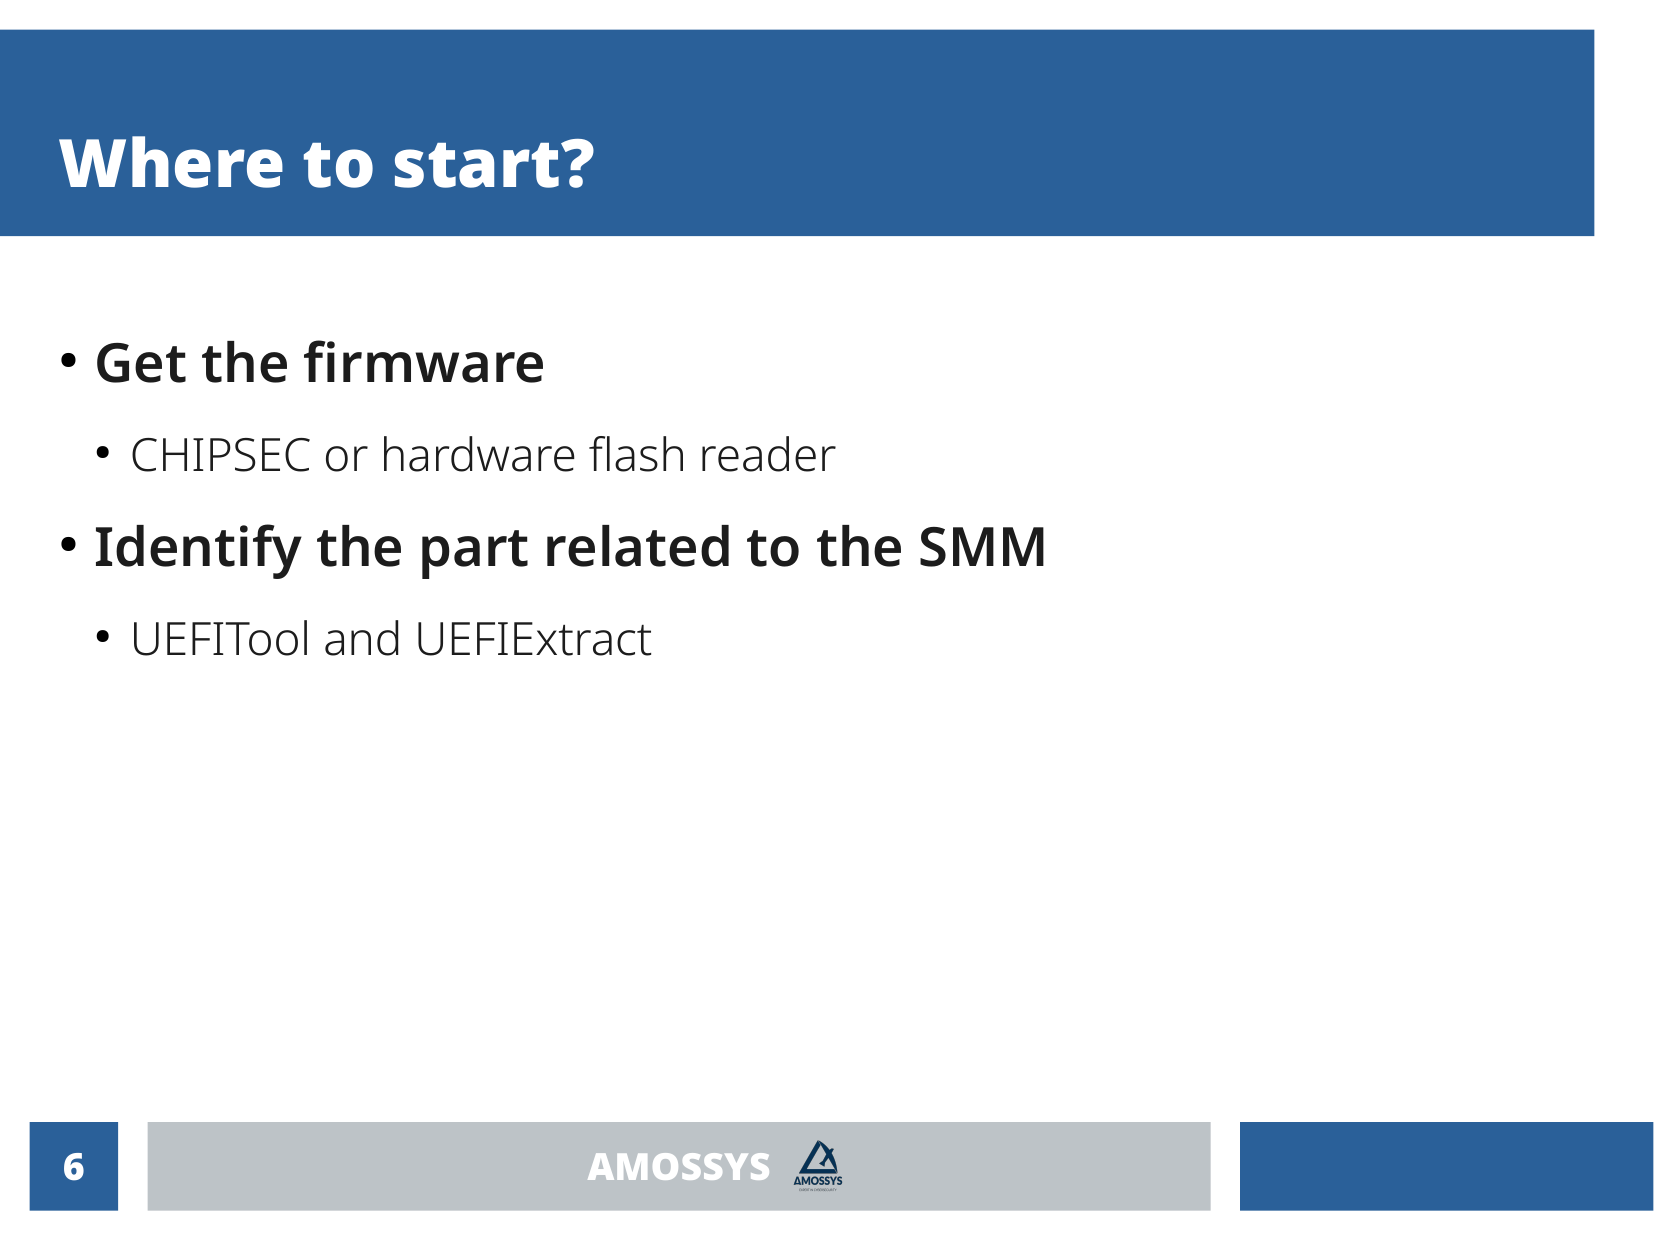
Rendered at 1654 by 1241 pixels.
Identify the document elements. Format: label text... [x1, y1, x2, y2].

list Get the firmware CHIPSEC or hardware flash reader Identify the part related to the SMM UEFITool and UEFIExtract [59, 324, 1565, 1093]
picture [791, 1139, 845, 1193]
title Where to start? [59, 59, 1595, 207]
